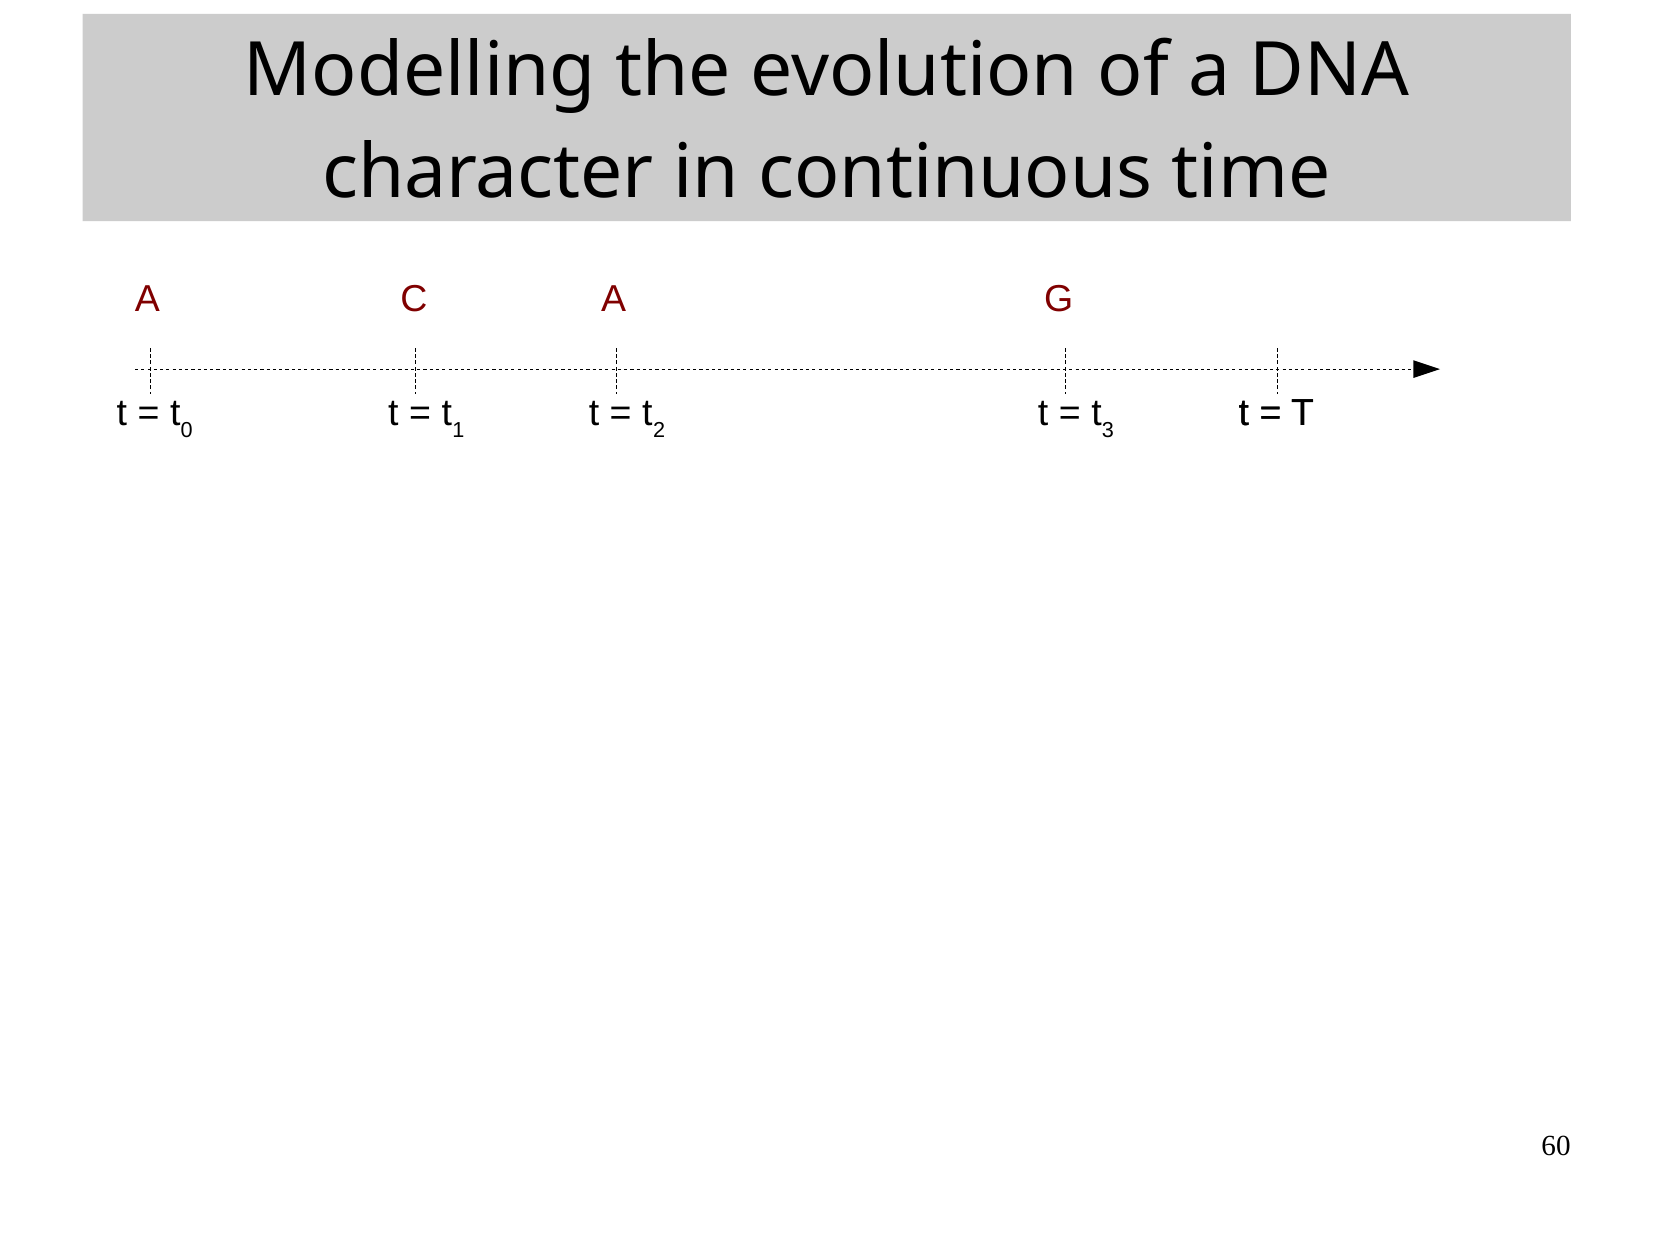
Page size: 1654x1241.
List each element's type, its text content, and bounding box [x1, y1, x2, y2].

title Modelling the evolution of a DNA character in continuous time [82, 13, 1571, 222]
text_box t = t3 [1023, 384, 1132, 450]
text_box A [120, 270, 181, 327]
text_box t = t0 [101, 384, 211, 450]
text_box t = t2 [574, 384, 683, 450]
text_box C [385, 270, 446, 327]
text_box t = T [1223, 384, 1333, 441]
text_box t = t1 [373, 384, 482, 450]
text_box A [586, 270, 647, 327]
text_box G [1029, 270, 1090, 327]
